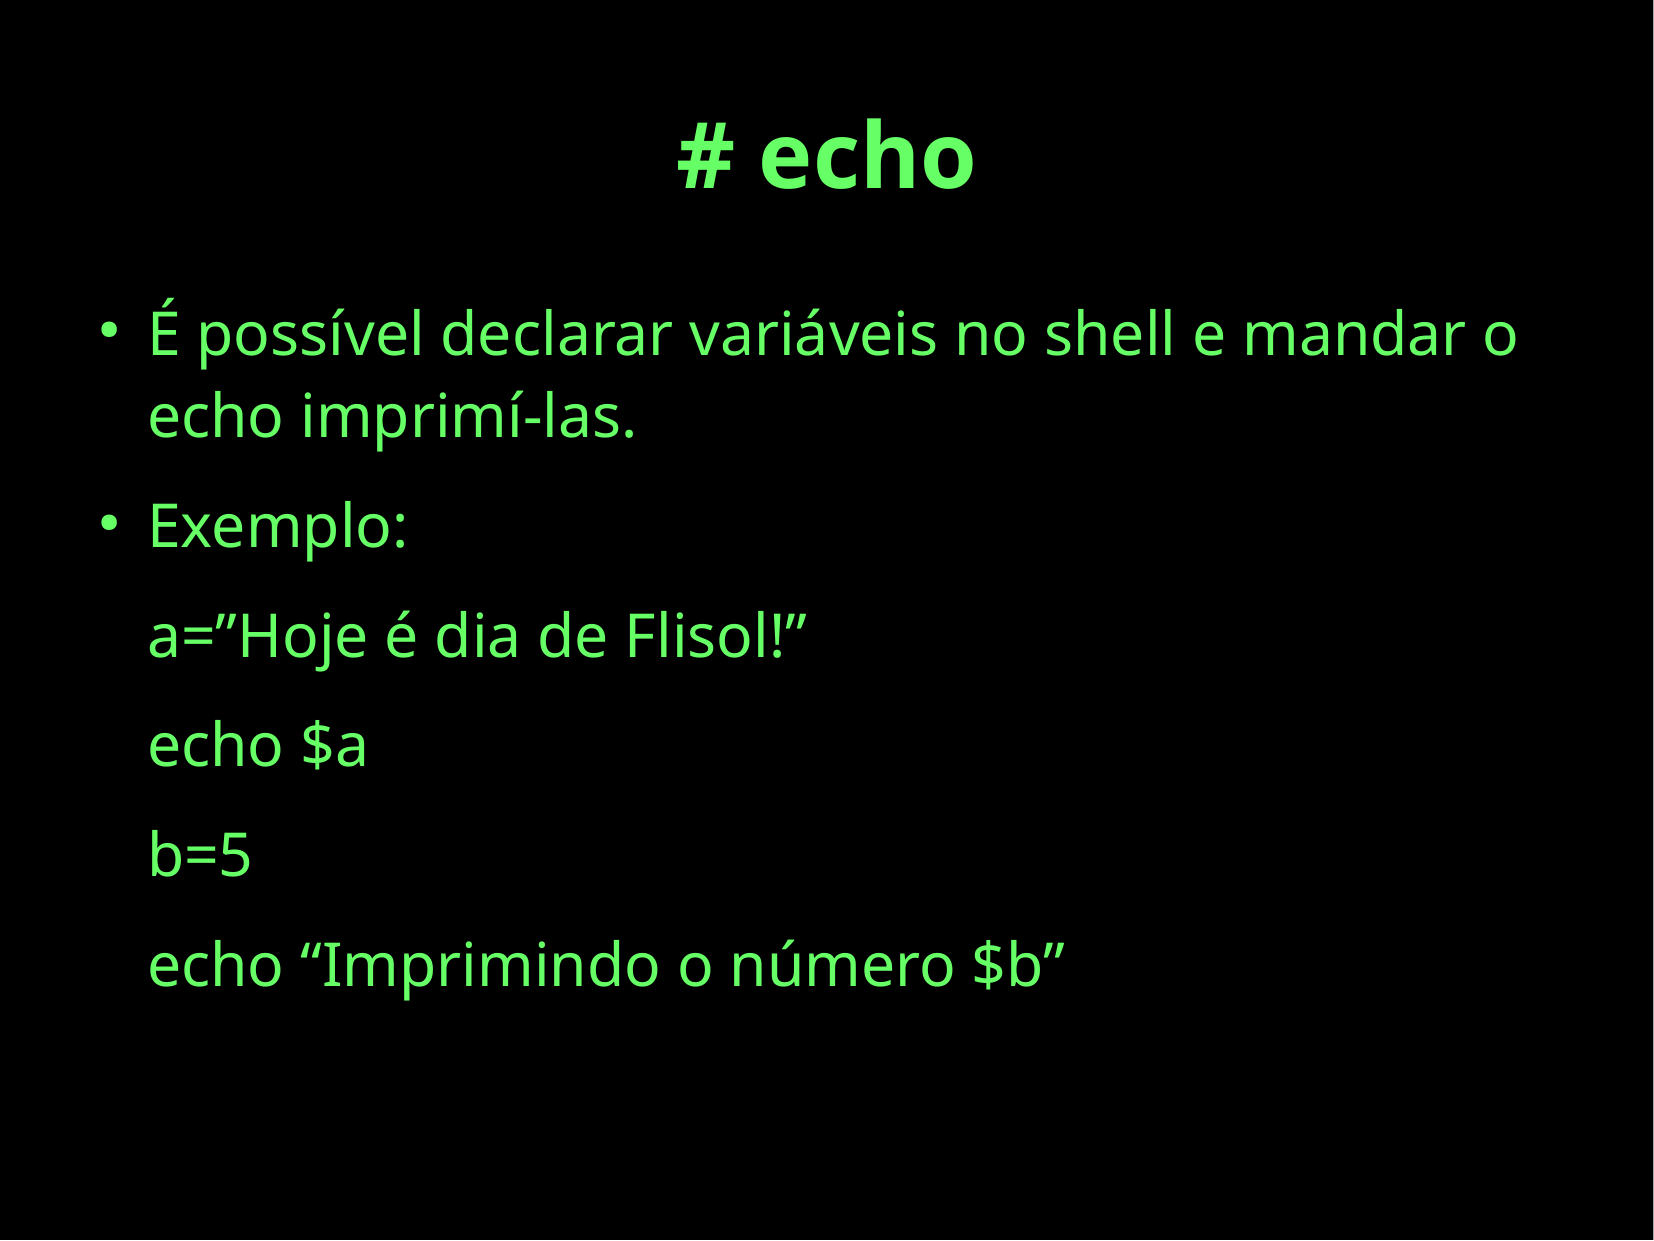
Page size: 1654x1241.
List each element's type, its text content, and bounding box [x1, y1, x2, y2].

list É possível declarar variáveis no shell e mandar o echo imprimí-las. Exemplo: a=”Hoje é dia de Flisol!” echo $a b=5 echo “Imprimindo o número $b” [82, 290, 1571, 1010]
title # echo [82, 49, 1571, 257]
